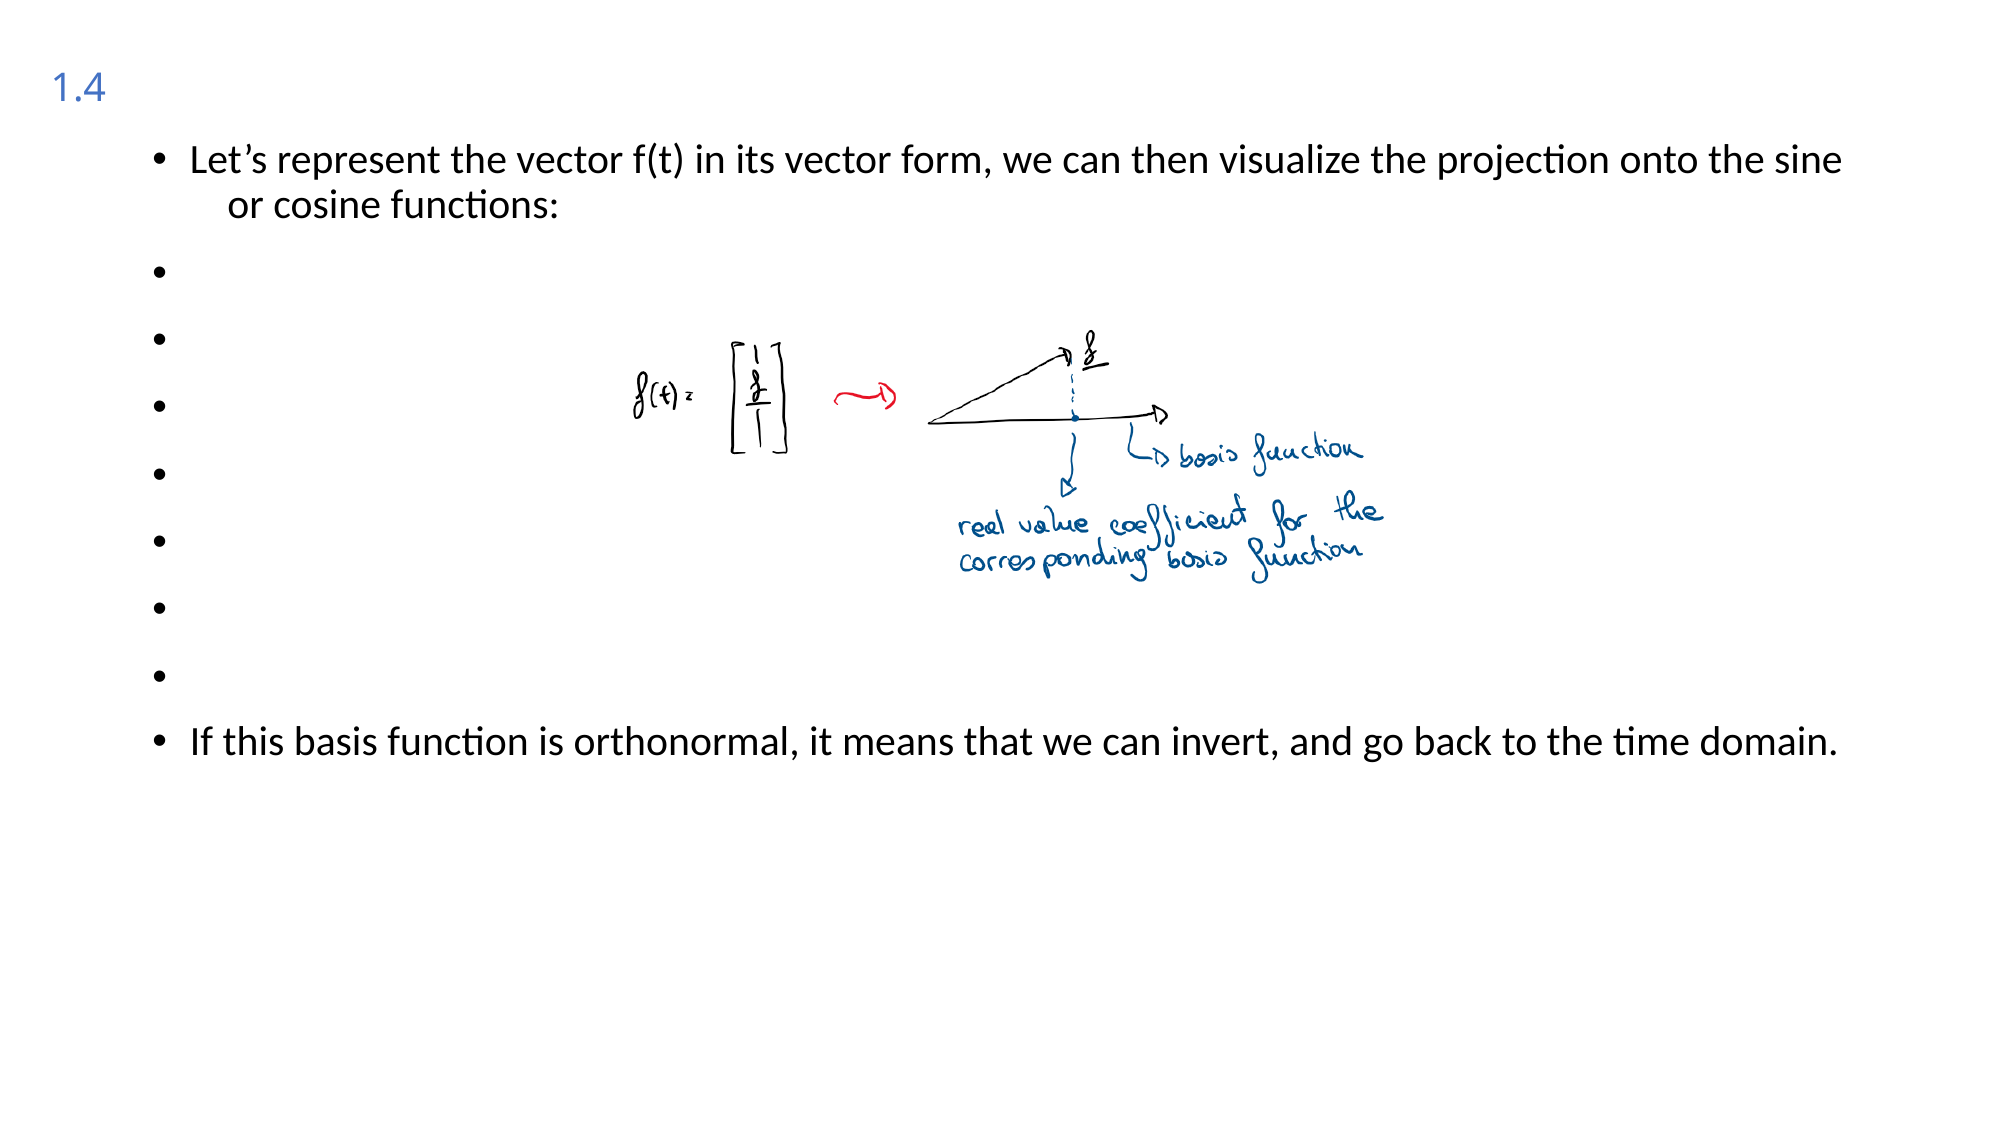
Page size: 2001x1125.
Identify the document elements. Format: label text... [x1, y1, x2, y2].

text_box 1.4 [35, 46, 129, 131]
list Let’s represent the vector f(t) in its vector form, we can then visualize the projection onto the sine or cosine functions: If this basis function is orthonormal, it means that we can invert, and go back to the time domain. [137, 130, 1863, 1049]
picture [610, 315, 1390, 590]
